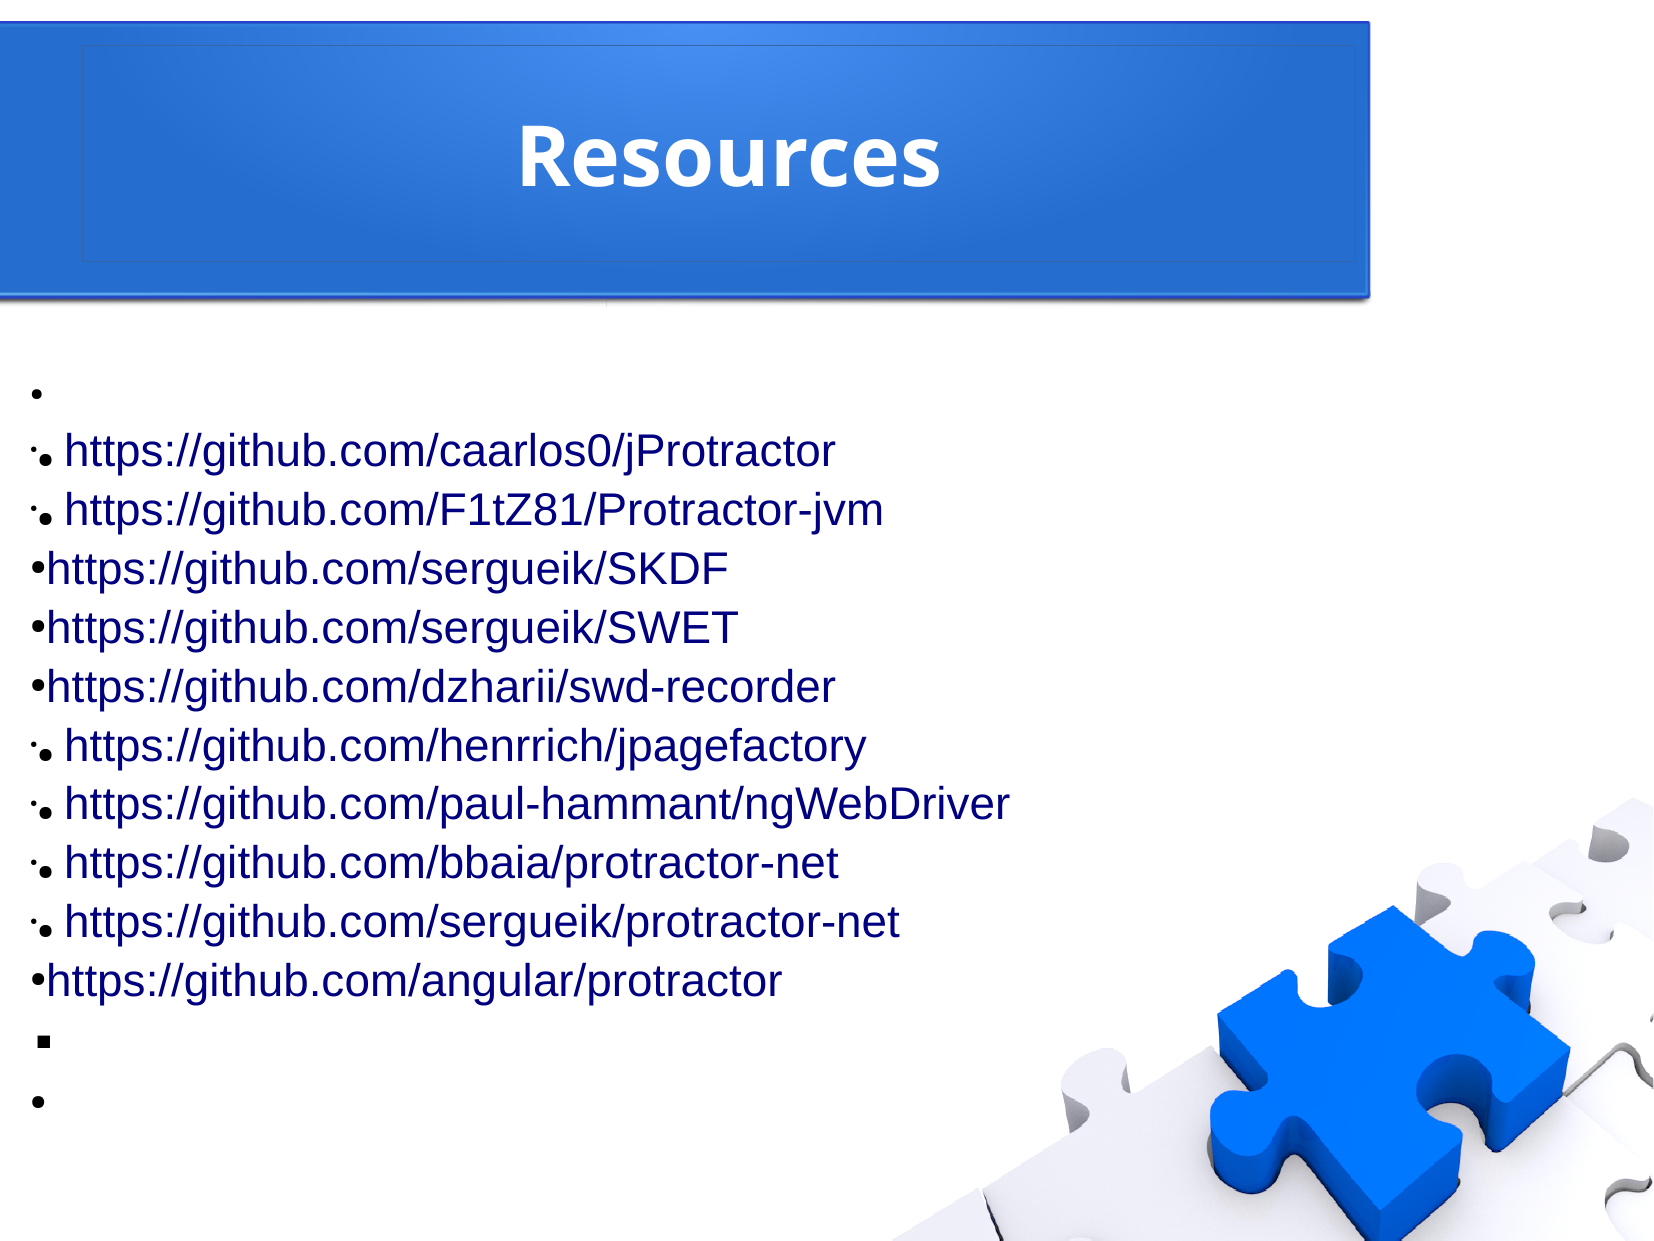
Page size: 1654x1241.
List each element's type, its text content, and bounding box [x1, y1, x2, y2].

text_box ● https://github.com/caarlos0/jProtractor ● https://github.com/F1tZ81/Protractor-jvm https://github.com/sergueik/SKDF https://github.com/sergueik/SWET https://github.com/dzharii/swd-recorder ● https://github.com/henrrich/jpagefactory ● https://github.com/paul-hammant/ngWebDriver ● https://github.com/bbaia/protractor-net ● https://github.com/sergueik/protractor-net https://github.com/angular/protractor [15, 319, 1504, 1180]
title Resources [82, 45, 1356, 262]
picture [0, 21, 1375, 307]
picture [872, 655, 1654, 1241]
